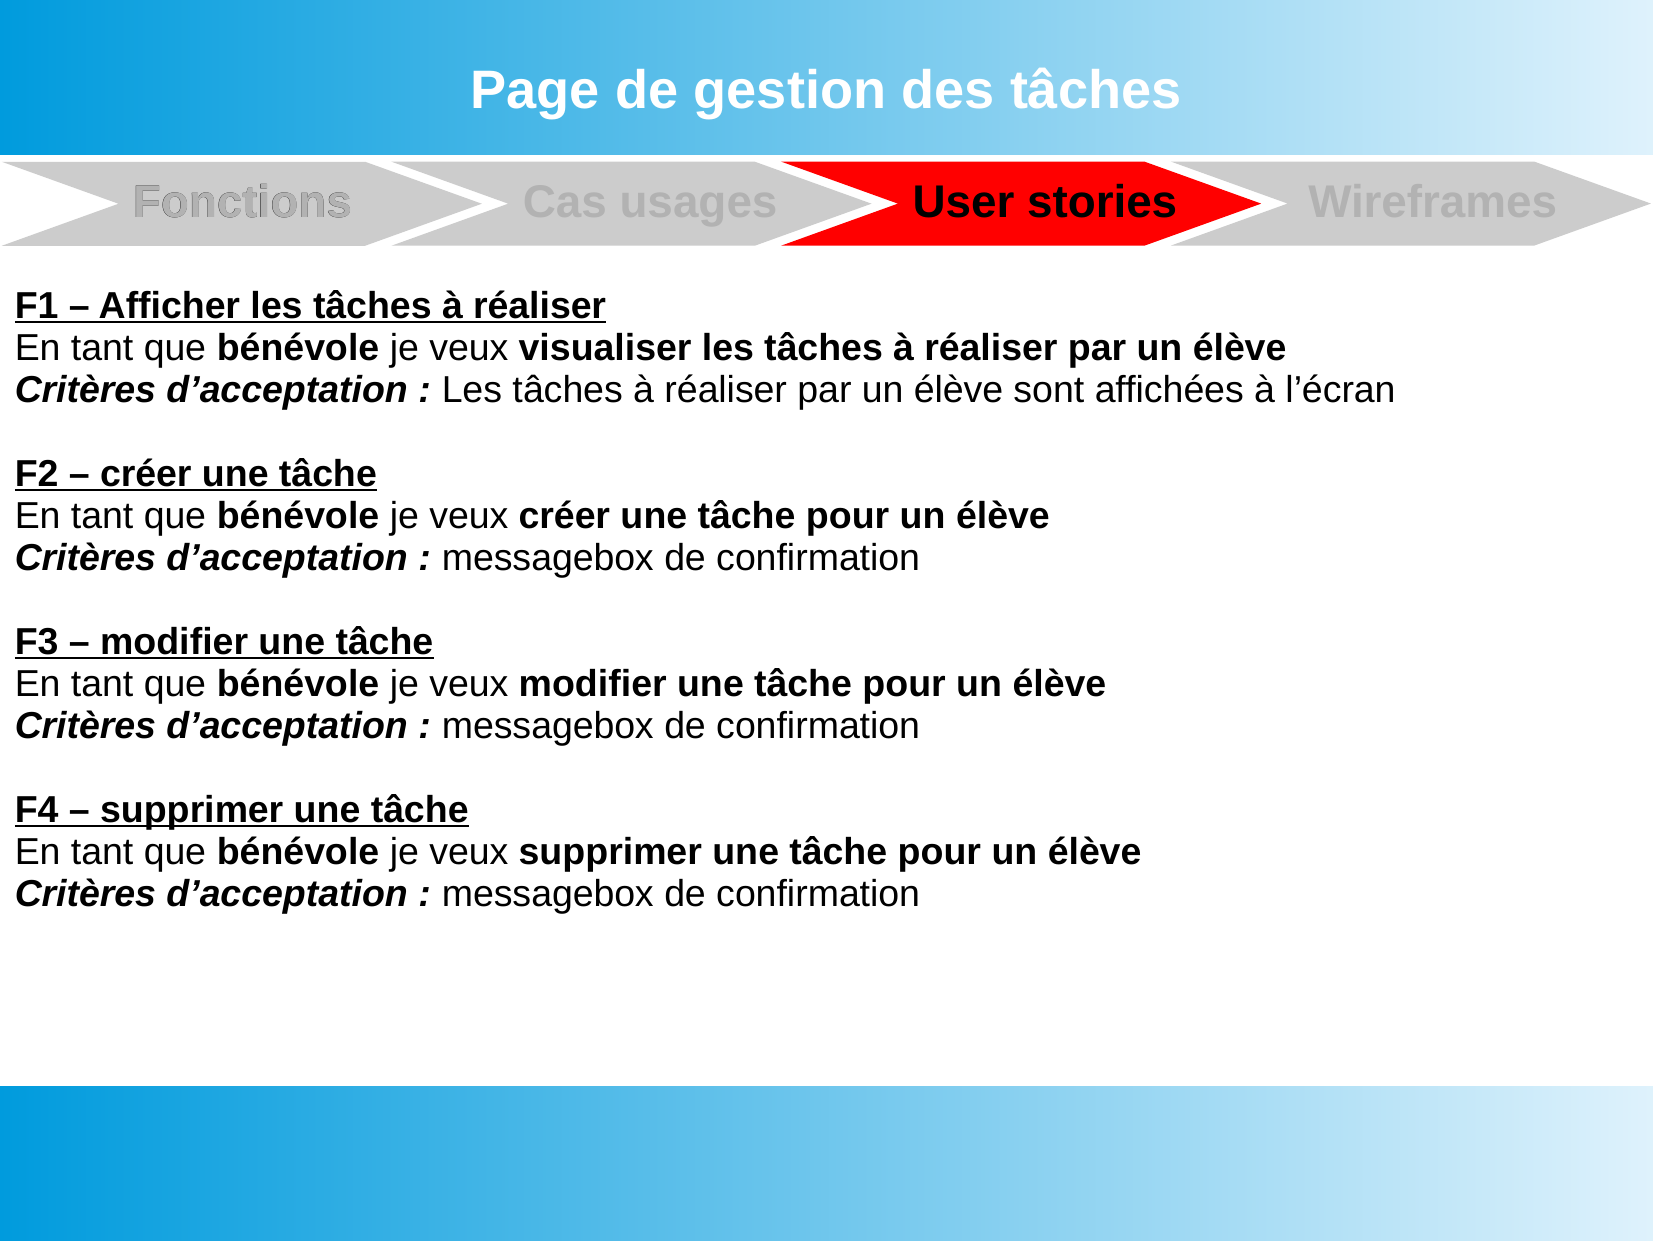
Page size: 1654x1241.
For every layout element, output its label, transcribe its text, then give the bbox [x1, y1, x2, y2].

text_box [1203, 182, 1262, 225]
text_box F1 – Afficher les tâches à réaliser En tant que bénévole je veux visualiser les tâches à réaliser par un élève Critères d’acceptation : Les tâches à réaliser par un élève sont affichées à l’écran F2 – créer une tâche En tant que bénévole je veux créer une tâche pour un élève Critères d’acceptation : messagebox de confirmation F3 – modifier une tâche En tant que bénévole je veux modifier une tâche pour un élève Critères d’acceptation : messagebox de confirmation F4 – supprimer une tâche En tant que bénévole je veux supprimer une tâche pour un élève Critères d’acceptation : messagebox de confirmation [0, 277, 1646, 1073]
text_box User stories [897, 168, 1203, 235]
title Page de gestion des tâches [82, 37, 1571, 143]
text_box [813, 182, 872, 225]
text_box Wireframes [1293, 168, 1599, 235]
text_box [1599, 184, 1651, 223]
text_box [1, 161, 396, 246]
text_box [423, 182, 482, 225]
text_box Fonctions [118, 168, 423, 235]
text_box [391, 161, 785, 246]
text_box [781, 161, 1175, 246]
text_box Cas usages [508, 168, 813, 235]
text_box [1170, 161, 1564, 246]
